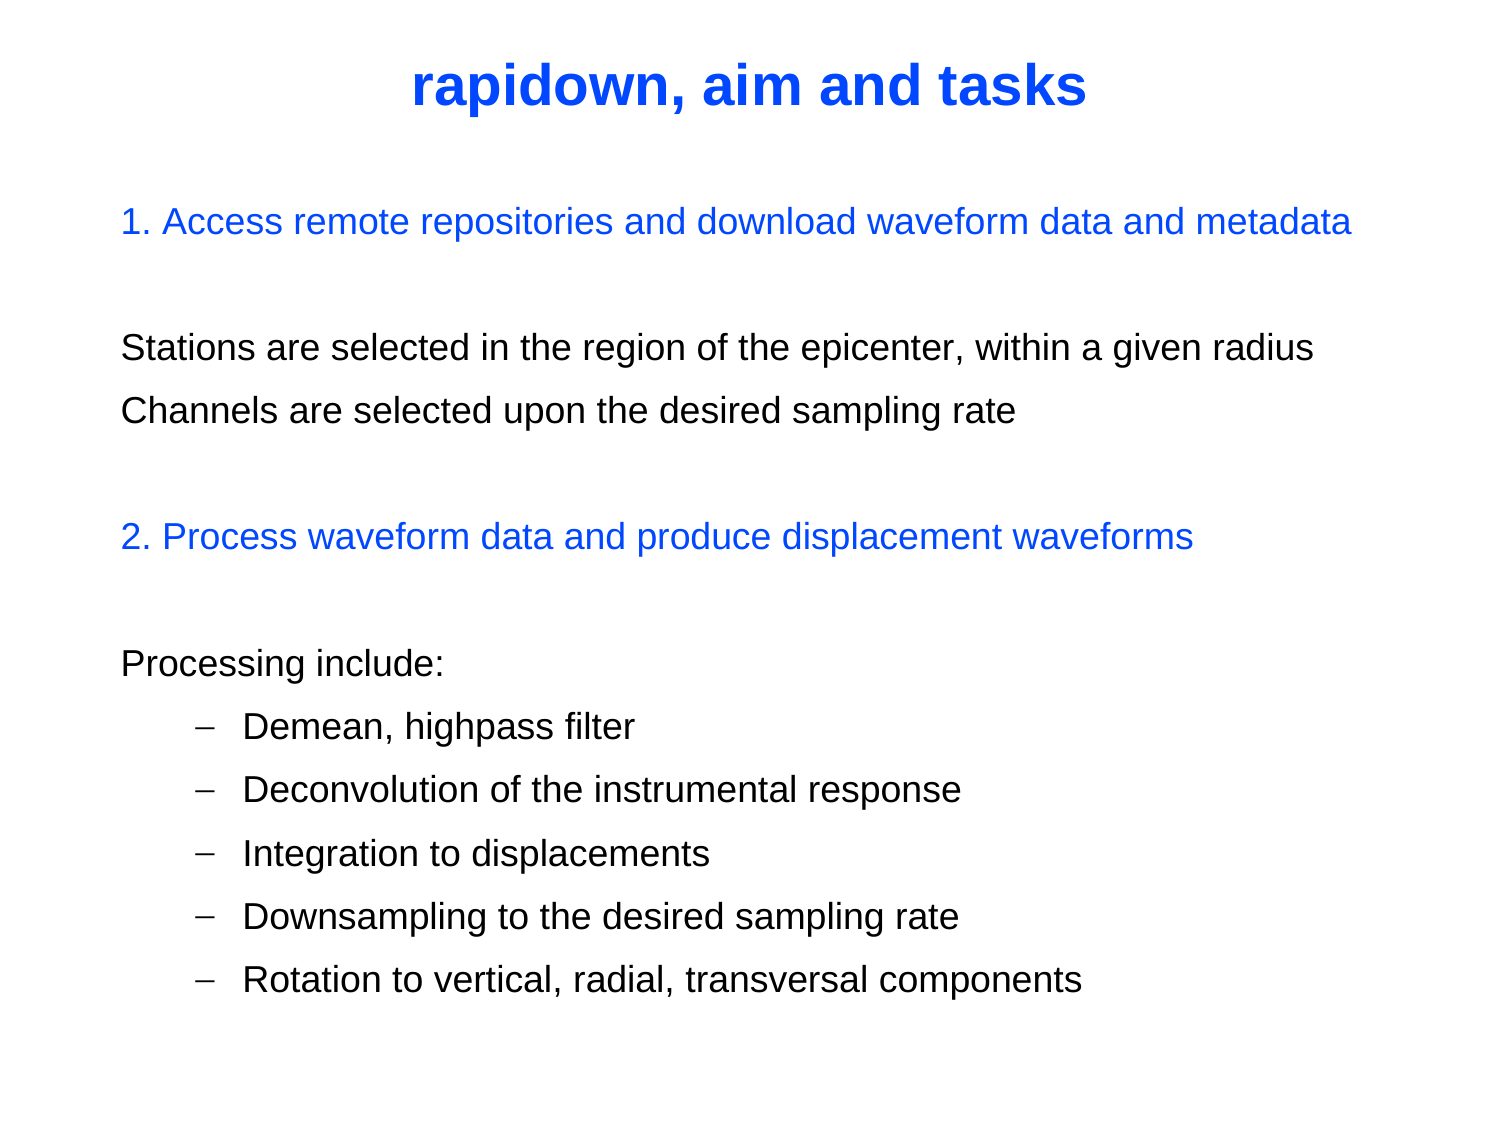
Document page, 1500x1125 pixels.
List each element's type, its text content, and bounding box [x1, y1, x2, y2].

text_box rapidown, aim and tasks [0, 39, 1500, 125]
text_box 1. Access remote repositories and download waveform data and metadata Stations are selected in the region of the epicenter, within a given radius Channels are selected upon the desired sampling rate 2. Process waveform data and produce displacement waveforms Processing include: Demean, highpass filter Deconvolution of the instrumental response Integration to displacements Downsampling to the desired sampling rate Rotation to vertical, radial, transversal components [105, 188, 1394, 1071]
